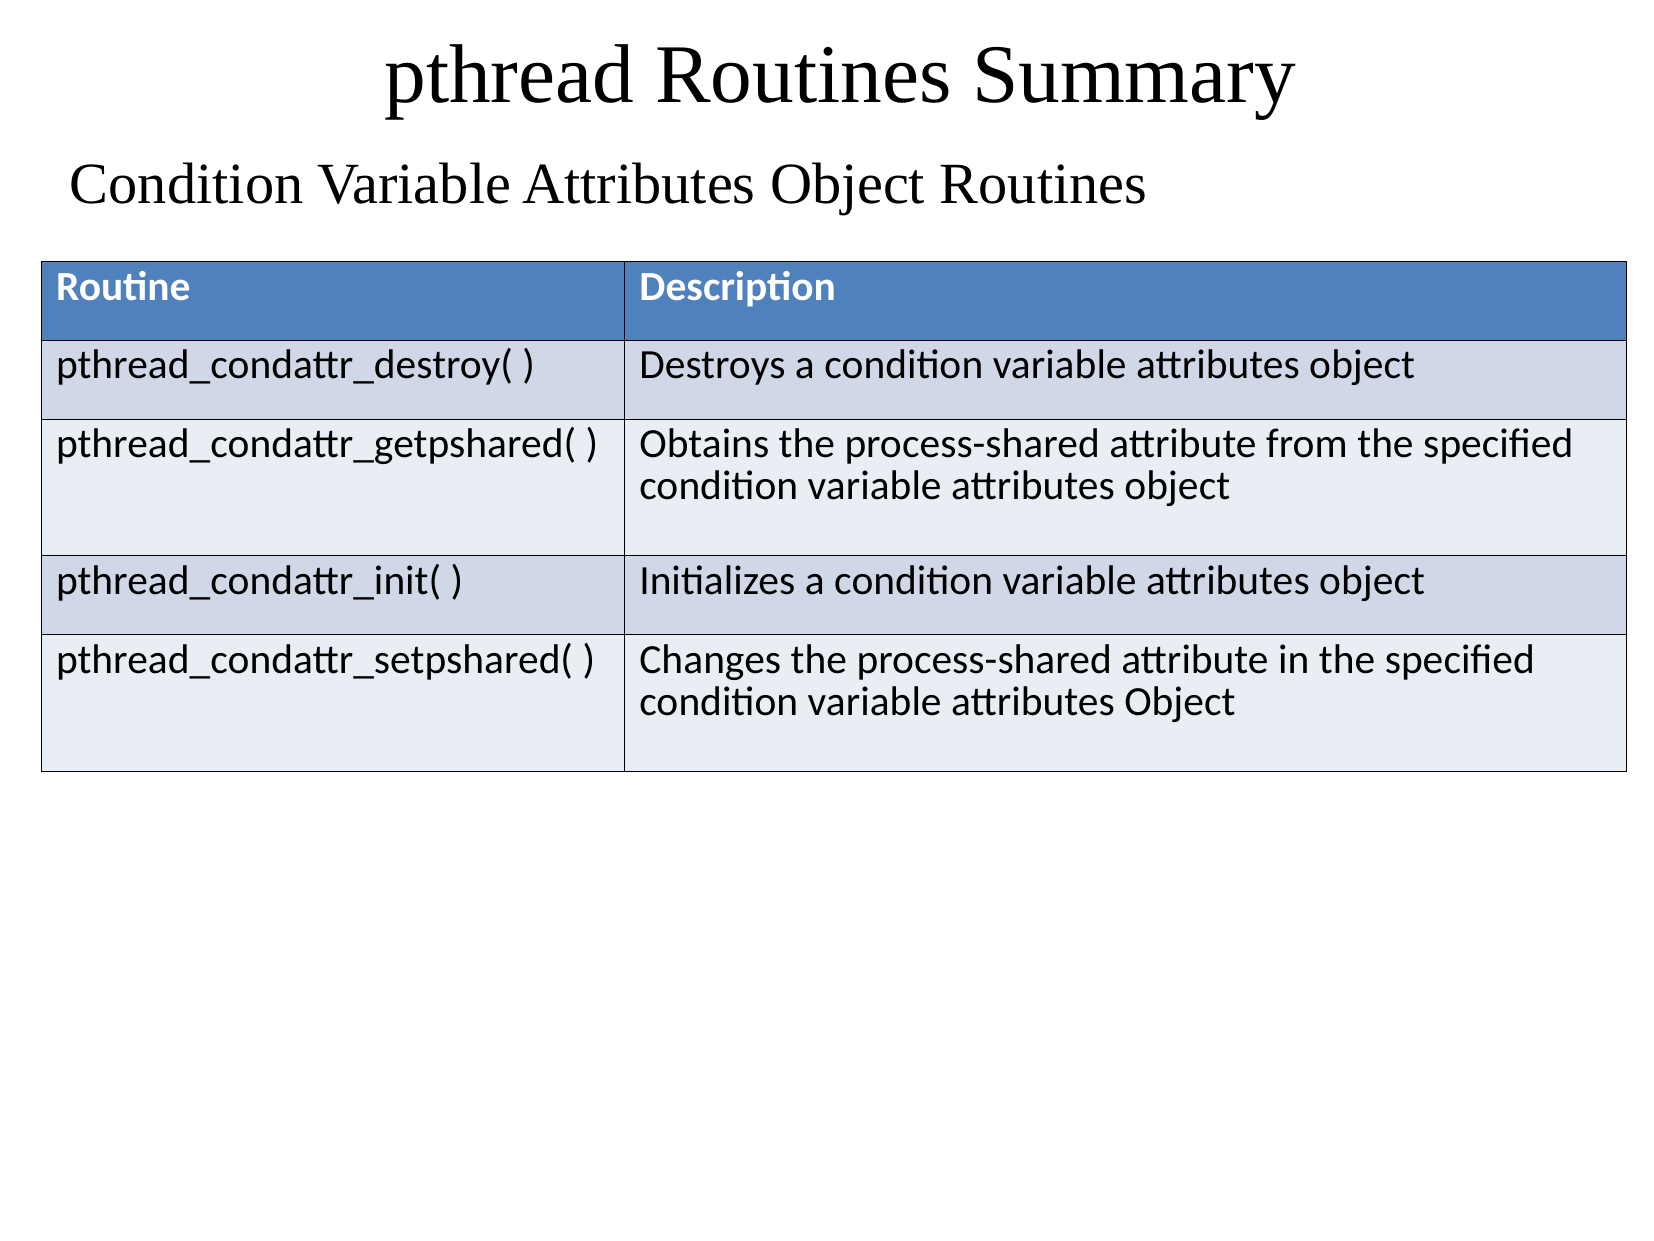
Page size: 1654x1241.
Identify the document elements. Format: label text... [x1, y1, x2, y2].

table_cell Obtains the process-shared attribute from the specified condition variable attributes object [625, 420, 1626, 555]
title pthread Routines Summary [96, 0, 1585, 138]
table_header Routine [42, 262, 624, 340]
list Condition Variable Attributes Object Routines [55, 137, 1544, 235]
table_cell Changes the process-shared attribute in the specified condition variable attributes Object [625, 635, 1626, 771]
table_cell Destroys a condition variable attributes object [625, 341, 1626, 419]
table_cell pthread_condattr_destroy( ) [42, 341, 624, 419]
table_cell Initializes a condition variable attributes object [625, 556, 1626, 634]
table_cell pthread_condattr_setpshared( ) [42, 635, 624, 771]
table_cell pthread_condattr_init( ) [42, 556, 624, 634]
table_header Description [625, 262, 1626, 340]
table_cell pthread_condattr_getpshared( ) [42, 420, 624, 555]
